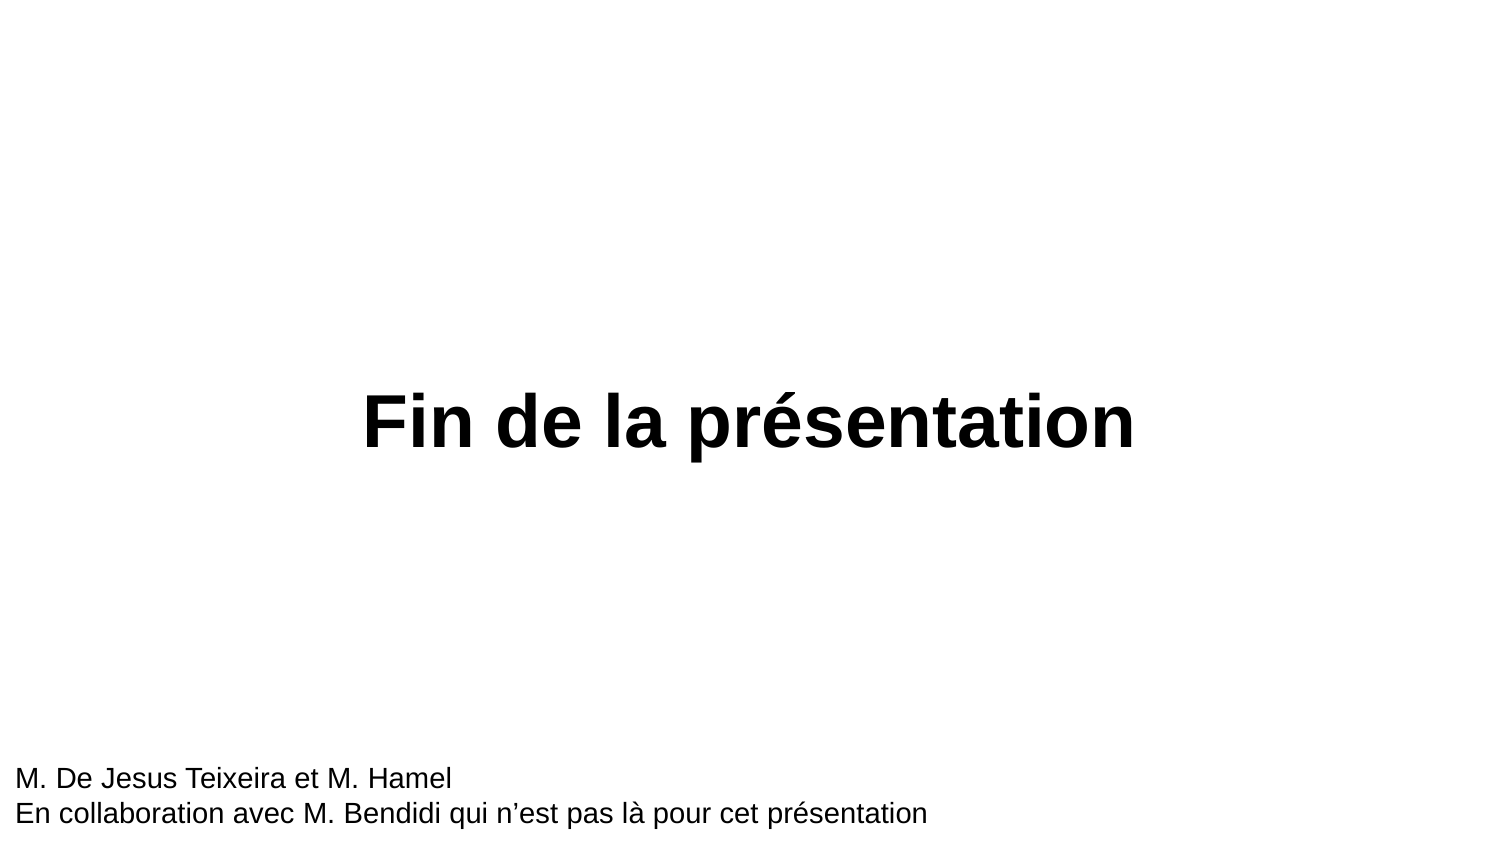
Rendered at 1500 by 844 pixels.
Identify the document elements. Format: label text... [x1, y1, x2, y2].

title Fin de la présentation [51, 352, 1449, 491]
text_box M. De Jesus Teixeira et M. Hamel En collaboration avec M. Bendidi qui n’est pas là pour cet présentation [0, 743, 1500, 844]
